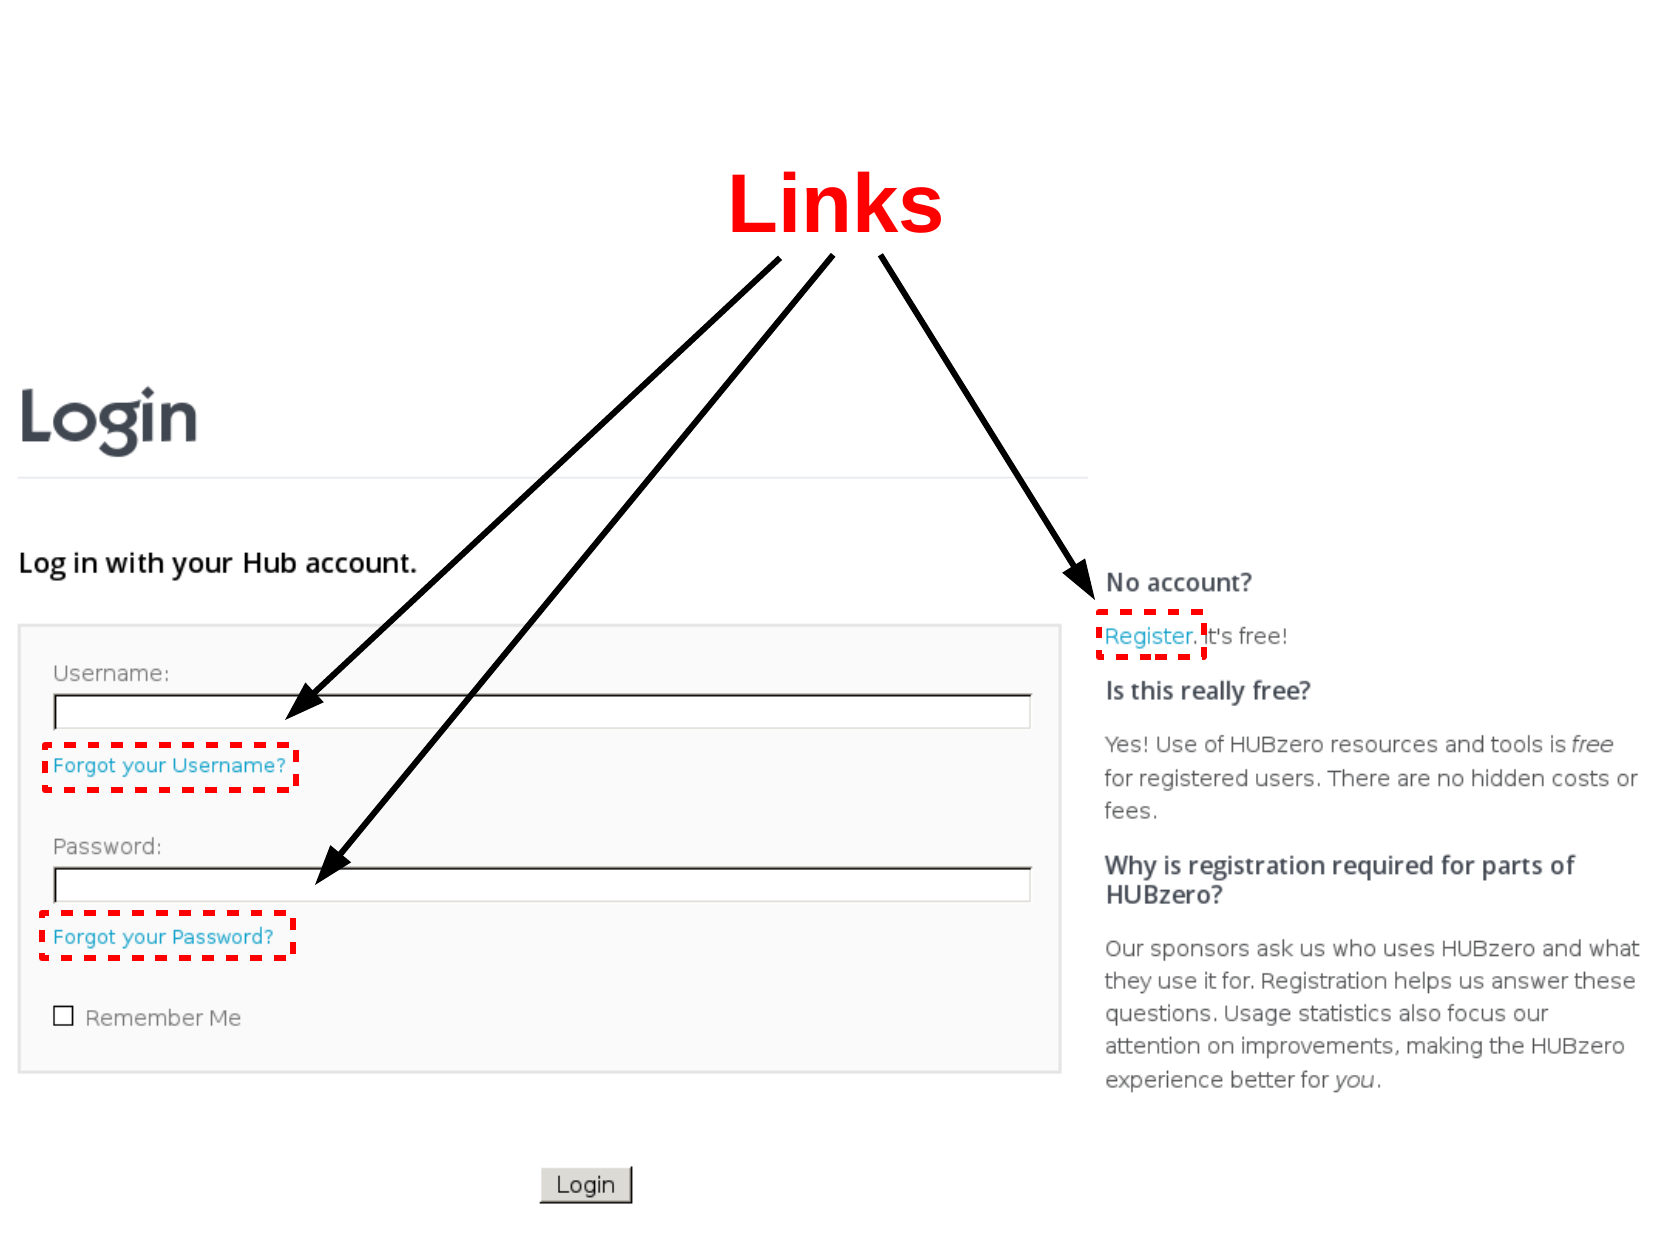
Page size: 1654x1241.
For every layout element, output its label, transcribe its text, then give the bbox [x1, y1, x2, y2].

text_box Links [713, 150, 961, 258]
picture [1, 369, 1654, 1227]
